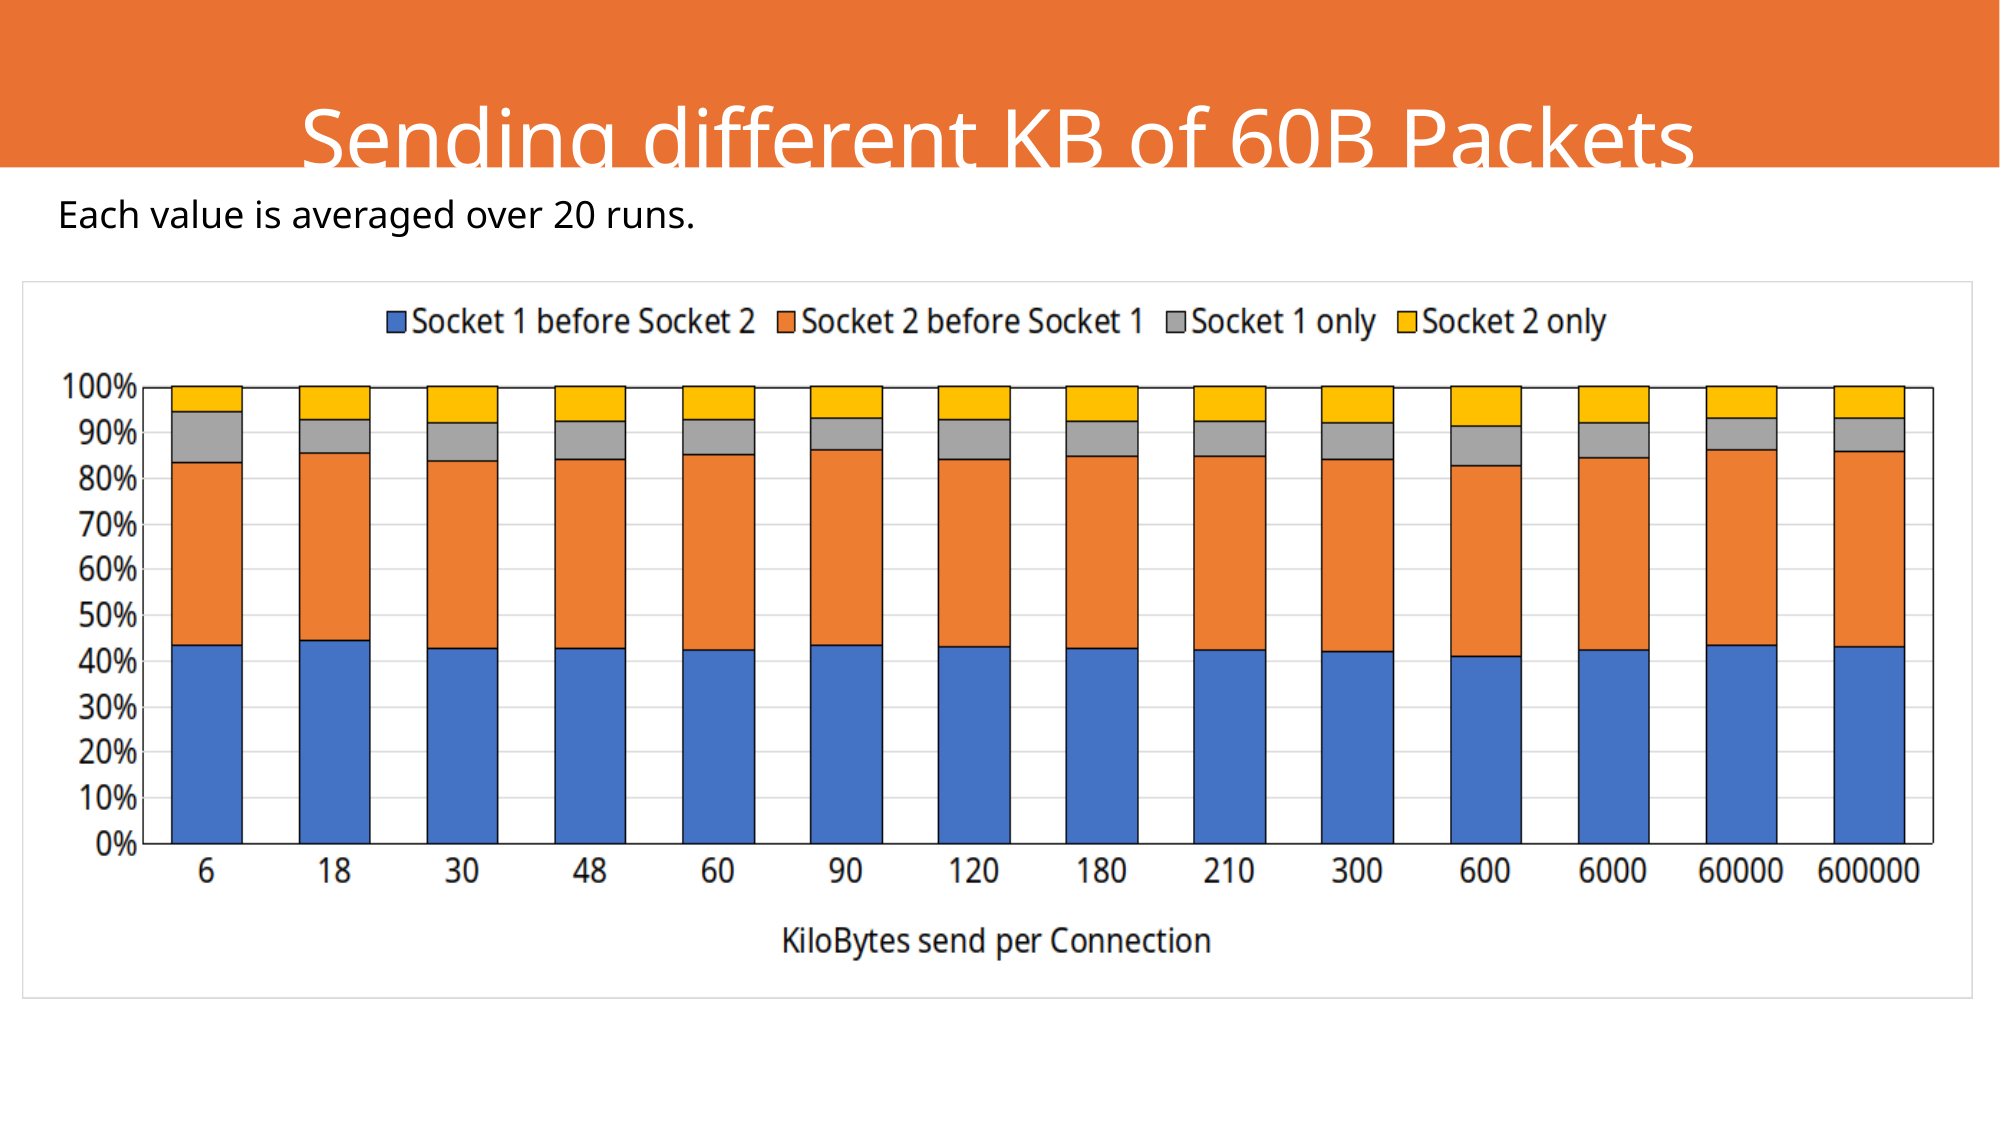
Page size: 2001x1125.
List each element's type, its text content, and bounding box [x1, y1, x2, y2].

text_box Each value is averaged over 20 runs. [42, 183, 1878, 244]
picture [22, 281, 1973, 999]
title Sending different KB of 60B Packets [0, 0, 2000, 168]
